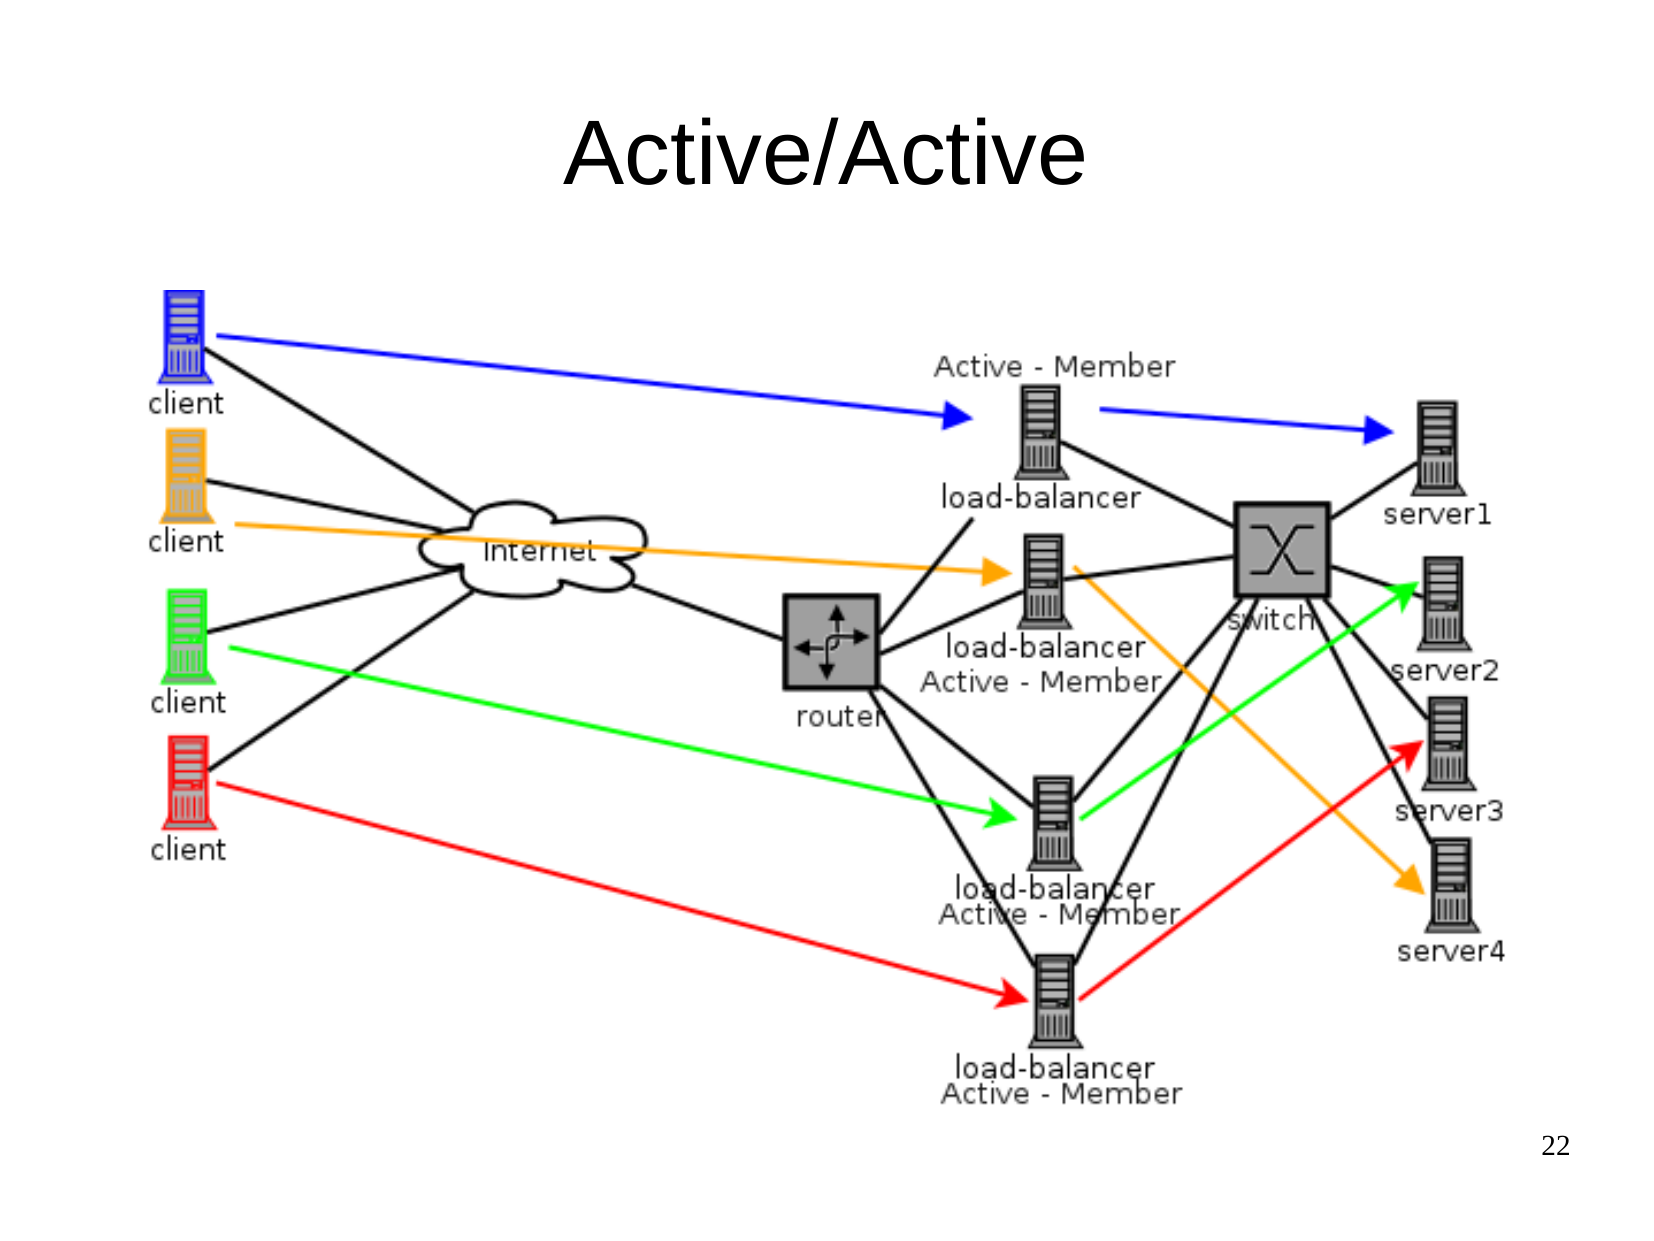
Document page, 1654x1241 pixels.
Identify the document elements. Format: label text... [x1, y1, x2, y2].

title Active/Active [82, 49, 1571, 257]
picture [141, 290, 1512, 1109]
